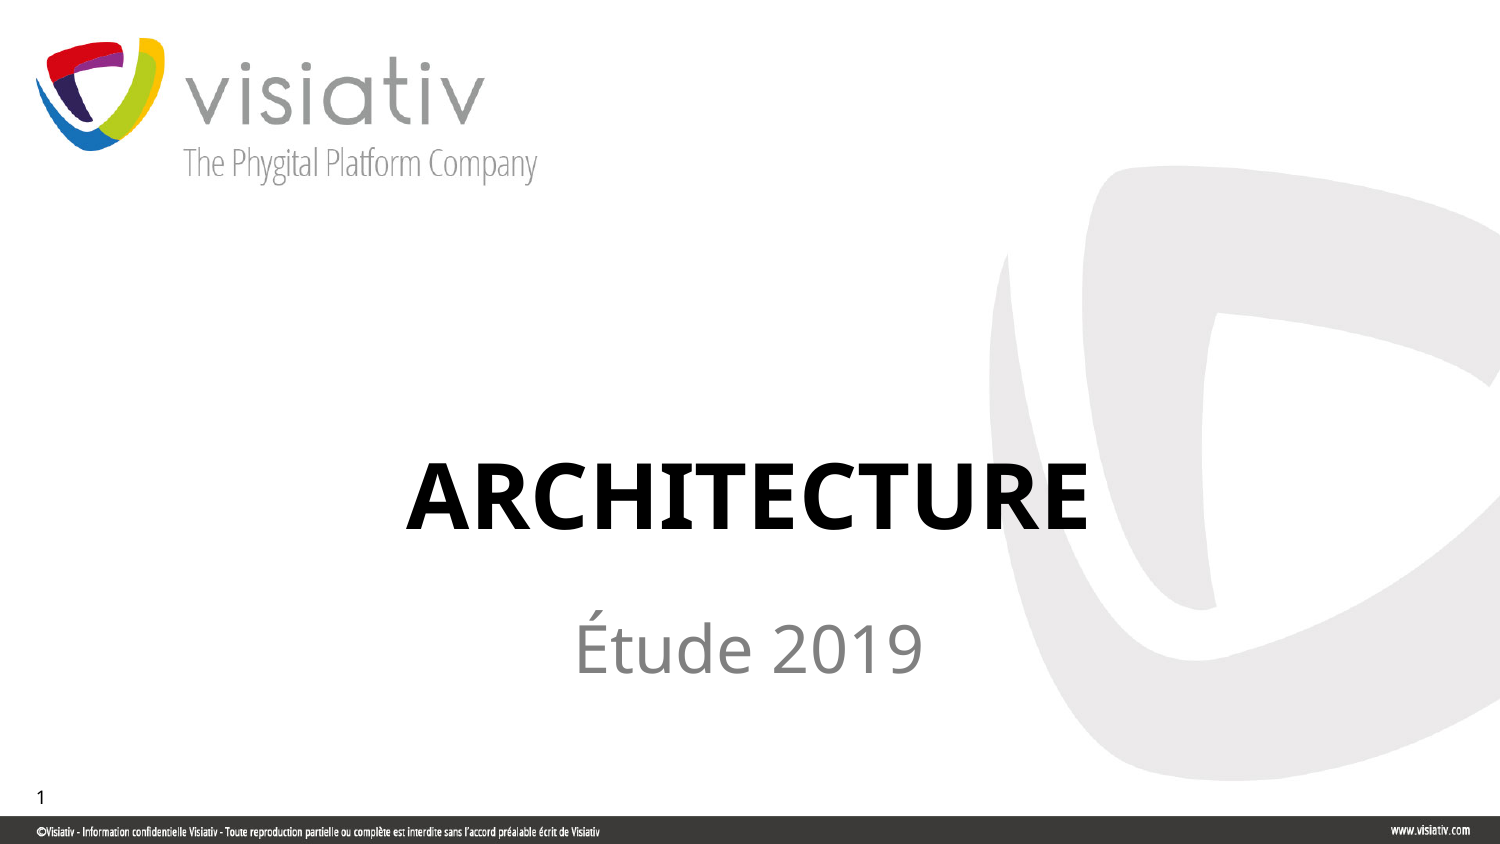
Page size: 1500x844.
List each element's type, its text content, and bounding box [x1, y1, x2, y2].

subtitle Étude 2019 [224, 599, 1275, 750]
title Architecture [112, 430, 1388, 564]
picture [0, 0, 1500, 844]
